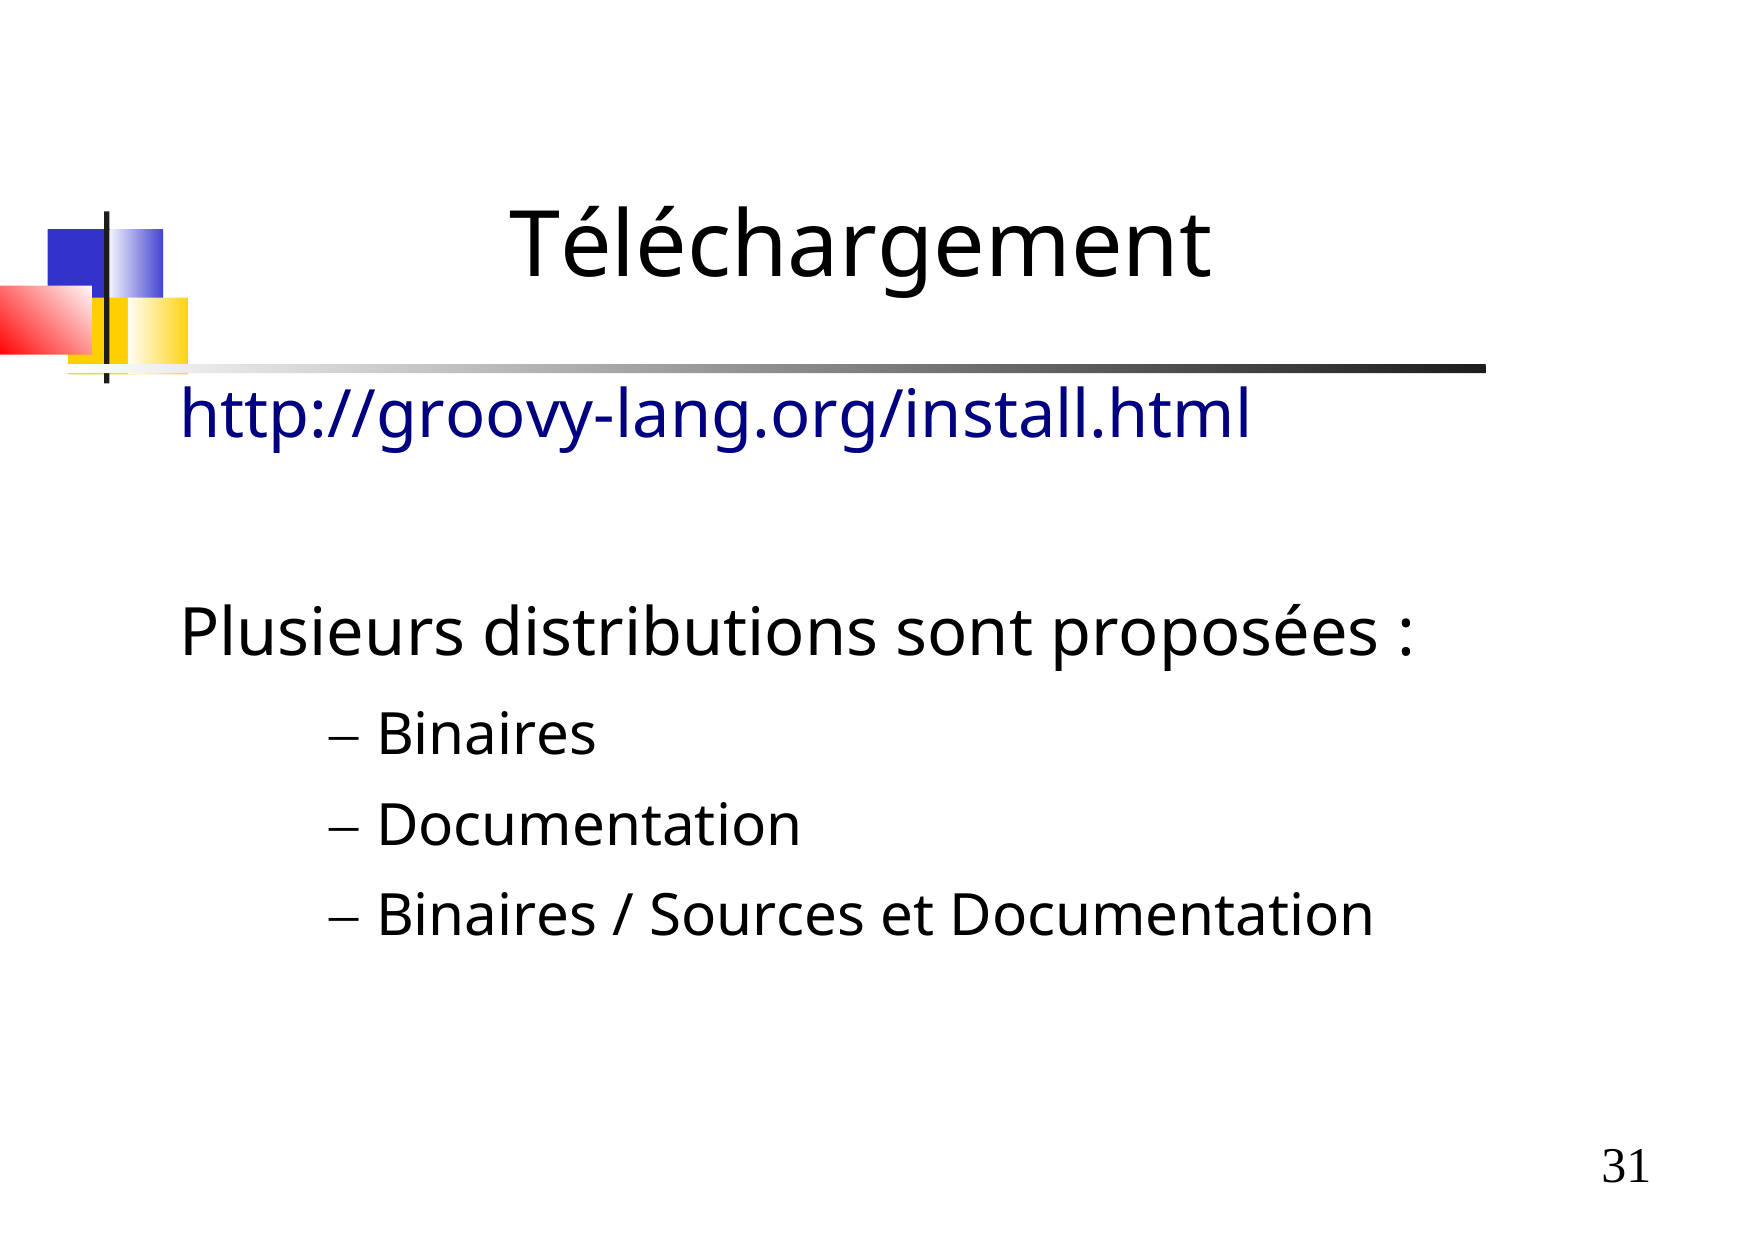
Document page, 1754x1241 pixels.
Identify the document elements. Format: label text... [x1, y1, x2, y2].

title Téléchargement [179, 139, 1567, 351]
list http://groovy-lang.org/install.html Plusieurs distributions sont proposées : Binaires Documentation Binaires / Sources et Documentation [179, 371, 1567, 1091]
